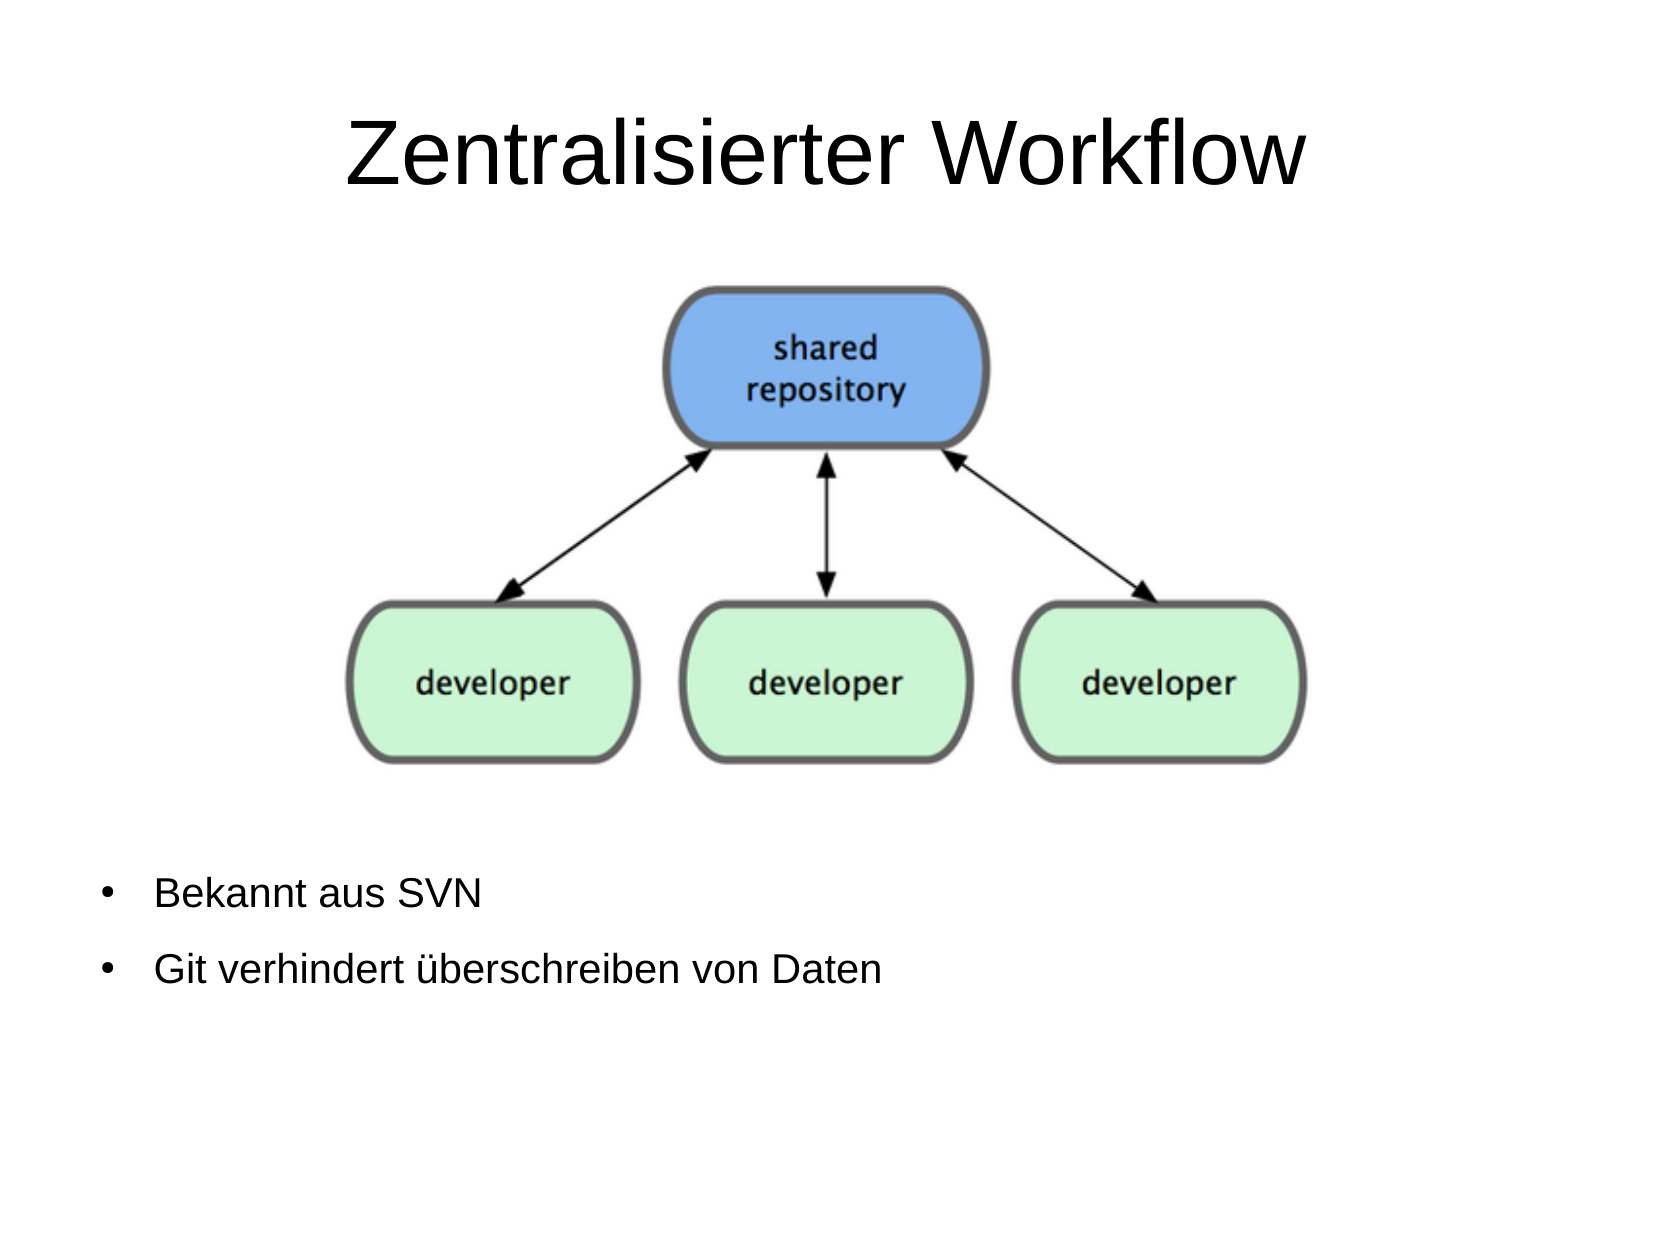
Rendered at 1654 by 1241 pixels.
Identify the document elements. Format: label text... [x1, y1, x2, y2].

chart [82, 290, 1571, 681]
title Zentralisierter Workflow [82, 49, 1571, 257]
picture [339, 681, 1314, 717]
picture [339, 282, 1314, 290]
list Bekannt aus SVN Git verhindert überschreiben von Daten [82, 717, 1571, 1109]
